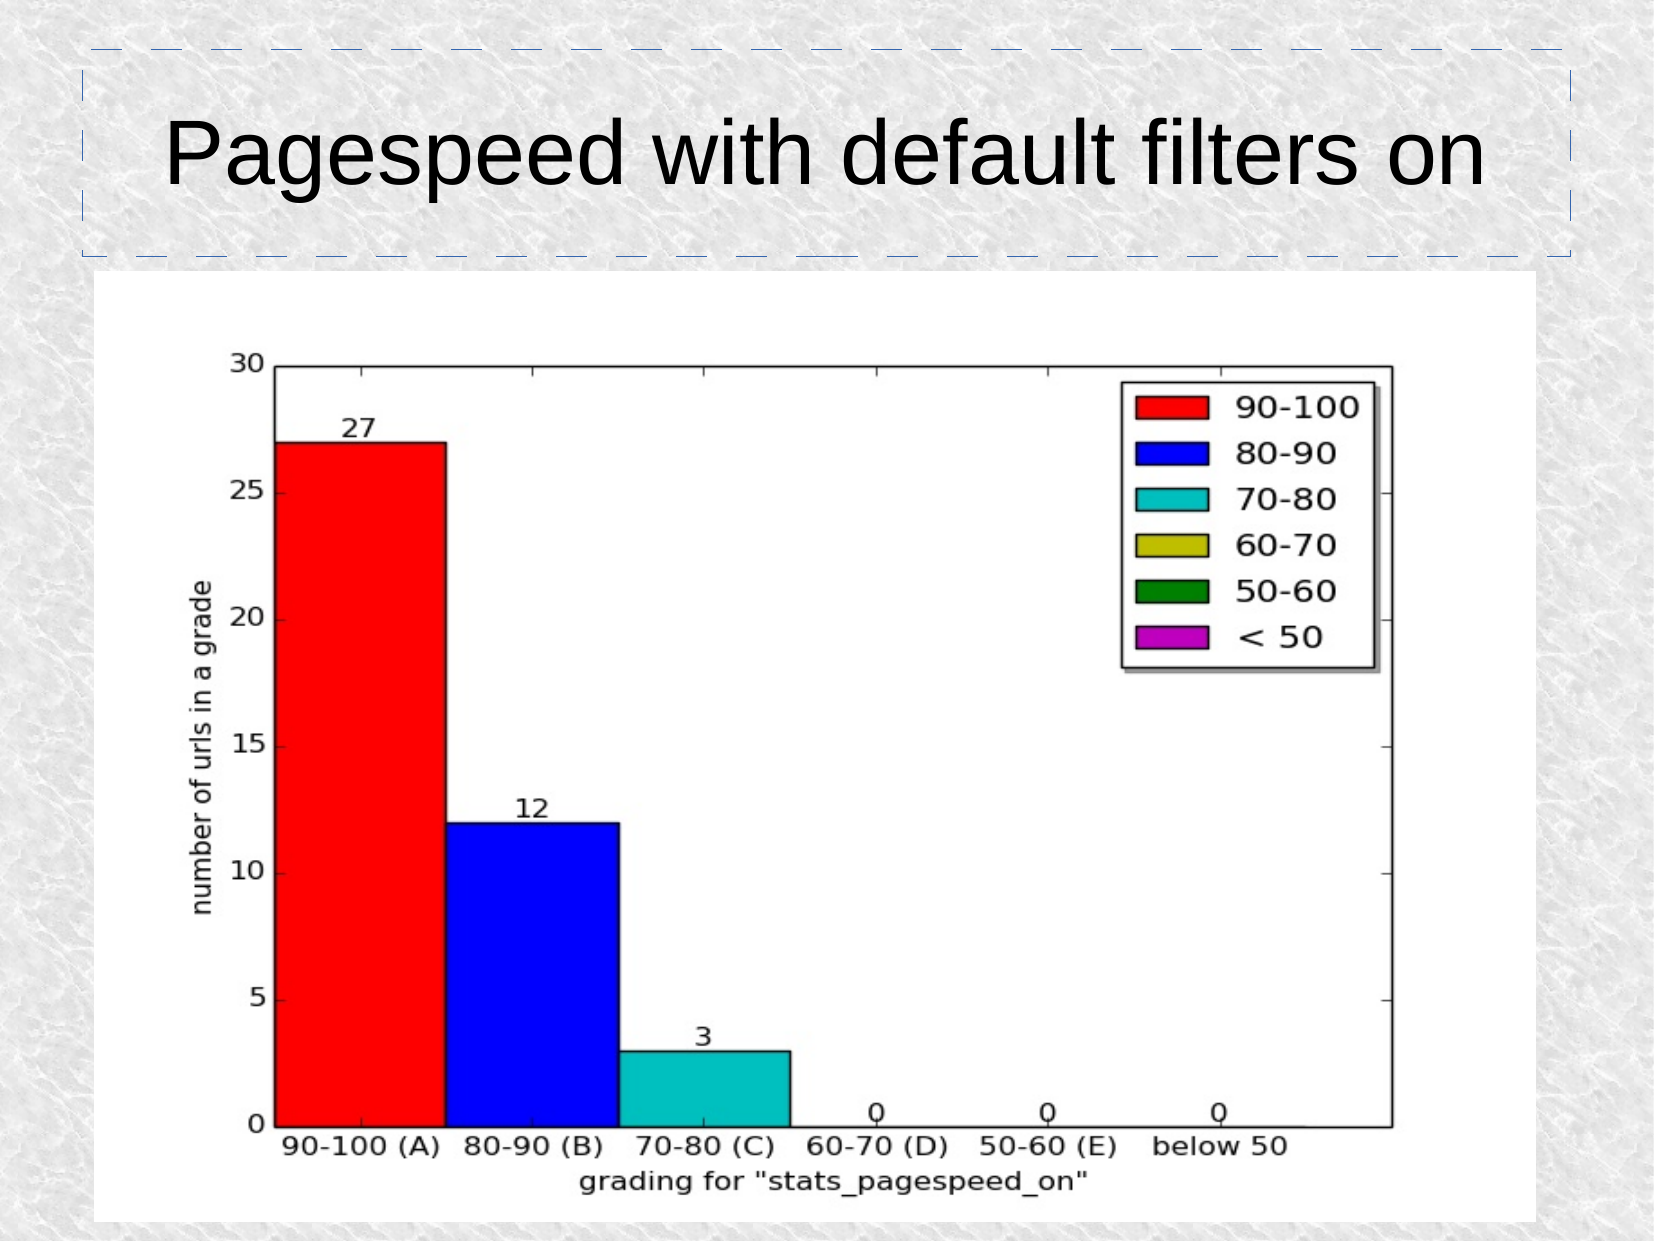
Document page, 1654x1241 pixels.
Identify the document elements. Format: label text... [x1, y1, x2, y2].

picture [0, 0, 1654, 1241]
title Pagespeed with default filters on [82, 49, 1571, 257]
